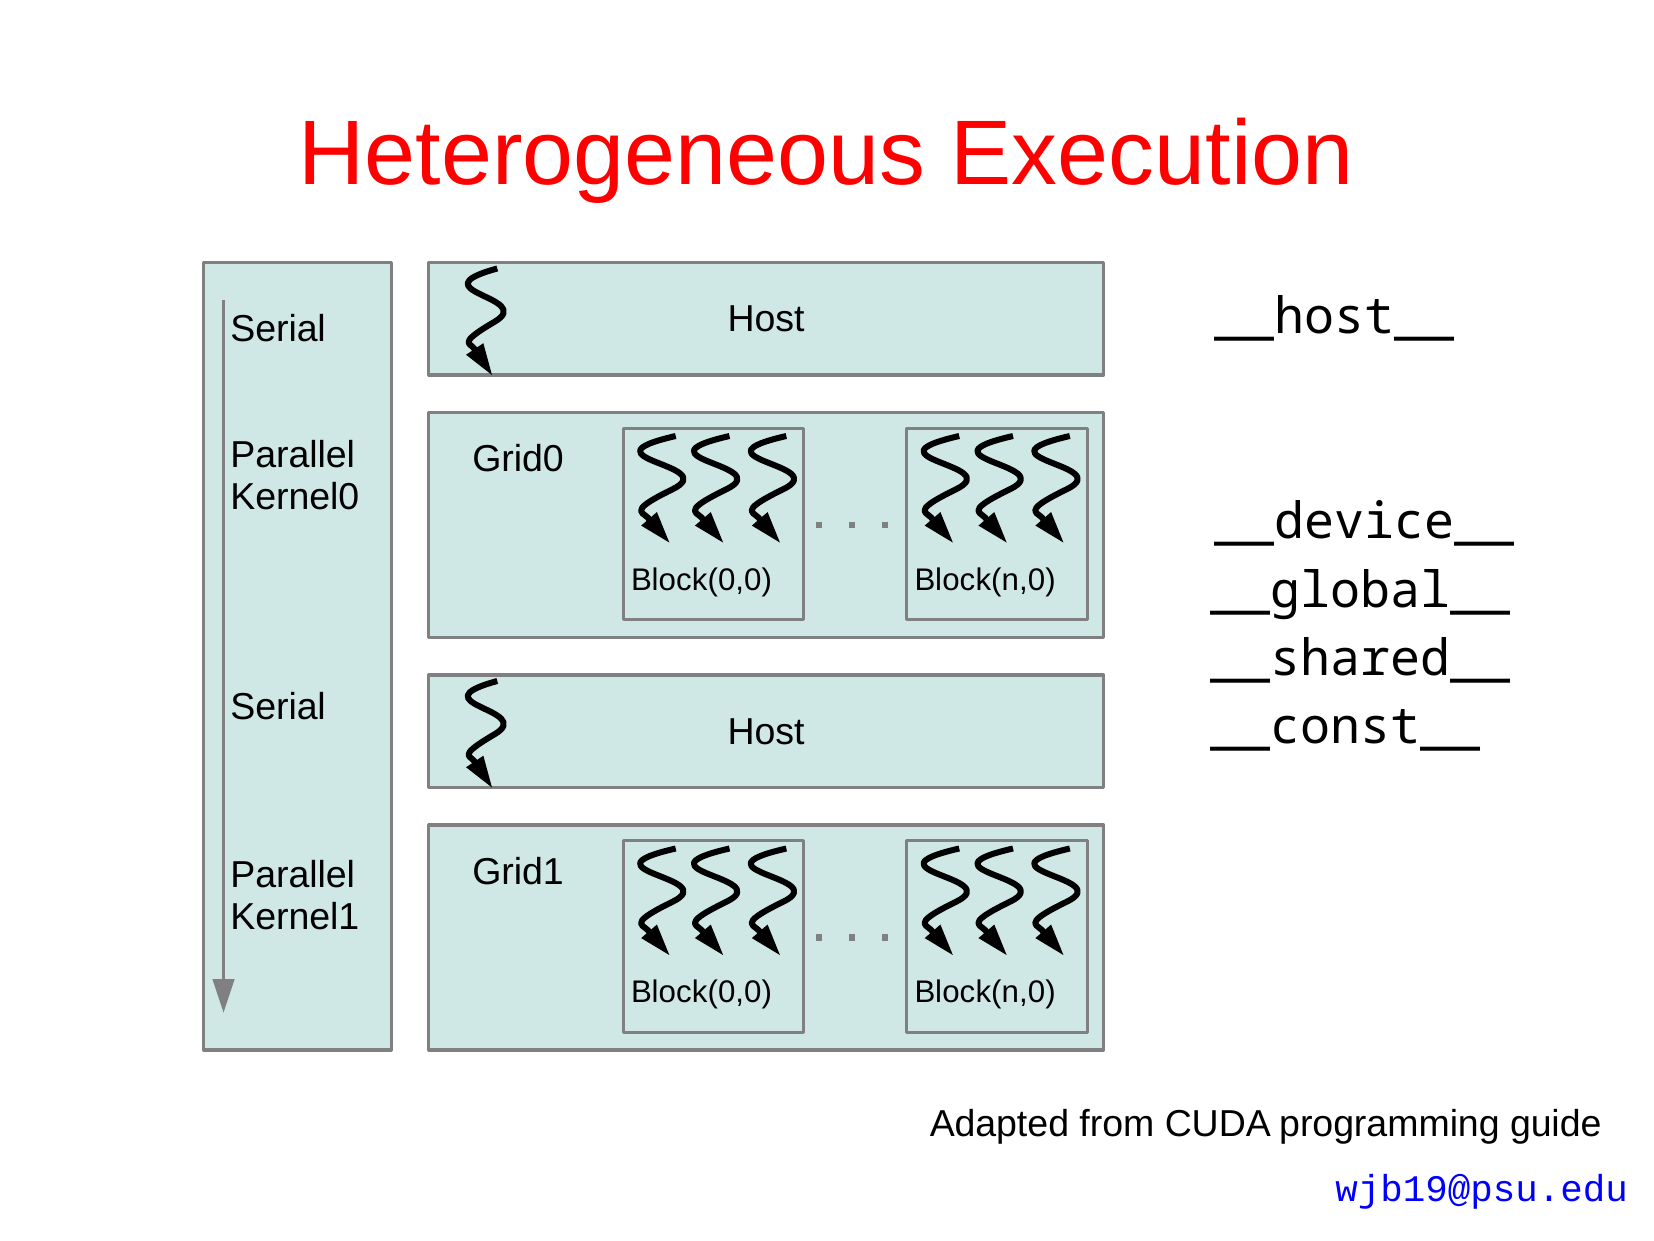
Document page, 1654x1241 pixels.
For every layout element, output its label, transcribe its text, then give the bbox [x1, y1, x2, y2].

text_box Block(n,0) [899, 554, 1088, 612]
text_box Host [428, 675, 1104, 788]
text_box wjb19@psu.edu [1320, 1162, 1643, 1220]
text_box __host__ __device__ __global__ __shared__ __const__ [1125, 204, 1628, 661]
title Heterogeneous Execution [82, 49, 1571, 257]
text_box Block(0,0) [616, 554, 804, 612]
text_box Block(n,0) [899, 967, 1088, 1025]
text_box [203, 262, 392, 1051]
text_box [428, 412, 1104, 638]
text_box Serial Parallel Kernel0 Serial Parallel Kernel1 [215, 300, 404, 945]
text_box Adapted from CUDA programming guide [915, 1095, 1617, 1152]
text_box [428, 825, 1104, 1051]
text_box Block(0,0) [616, 967, 804, 1025]
text_box Host [428, 262, 1104, 376]
text_box Grid0 [457, 430, 579, 488]
text_box Grid1 [457, 843, 579, 901]
